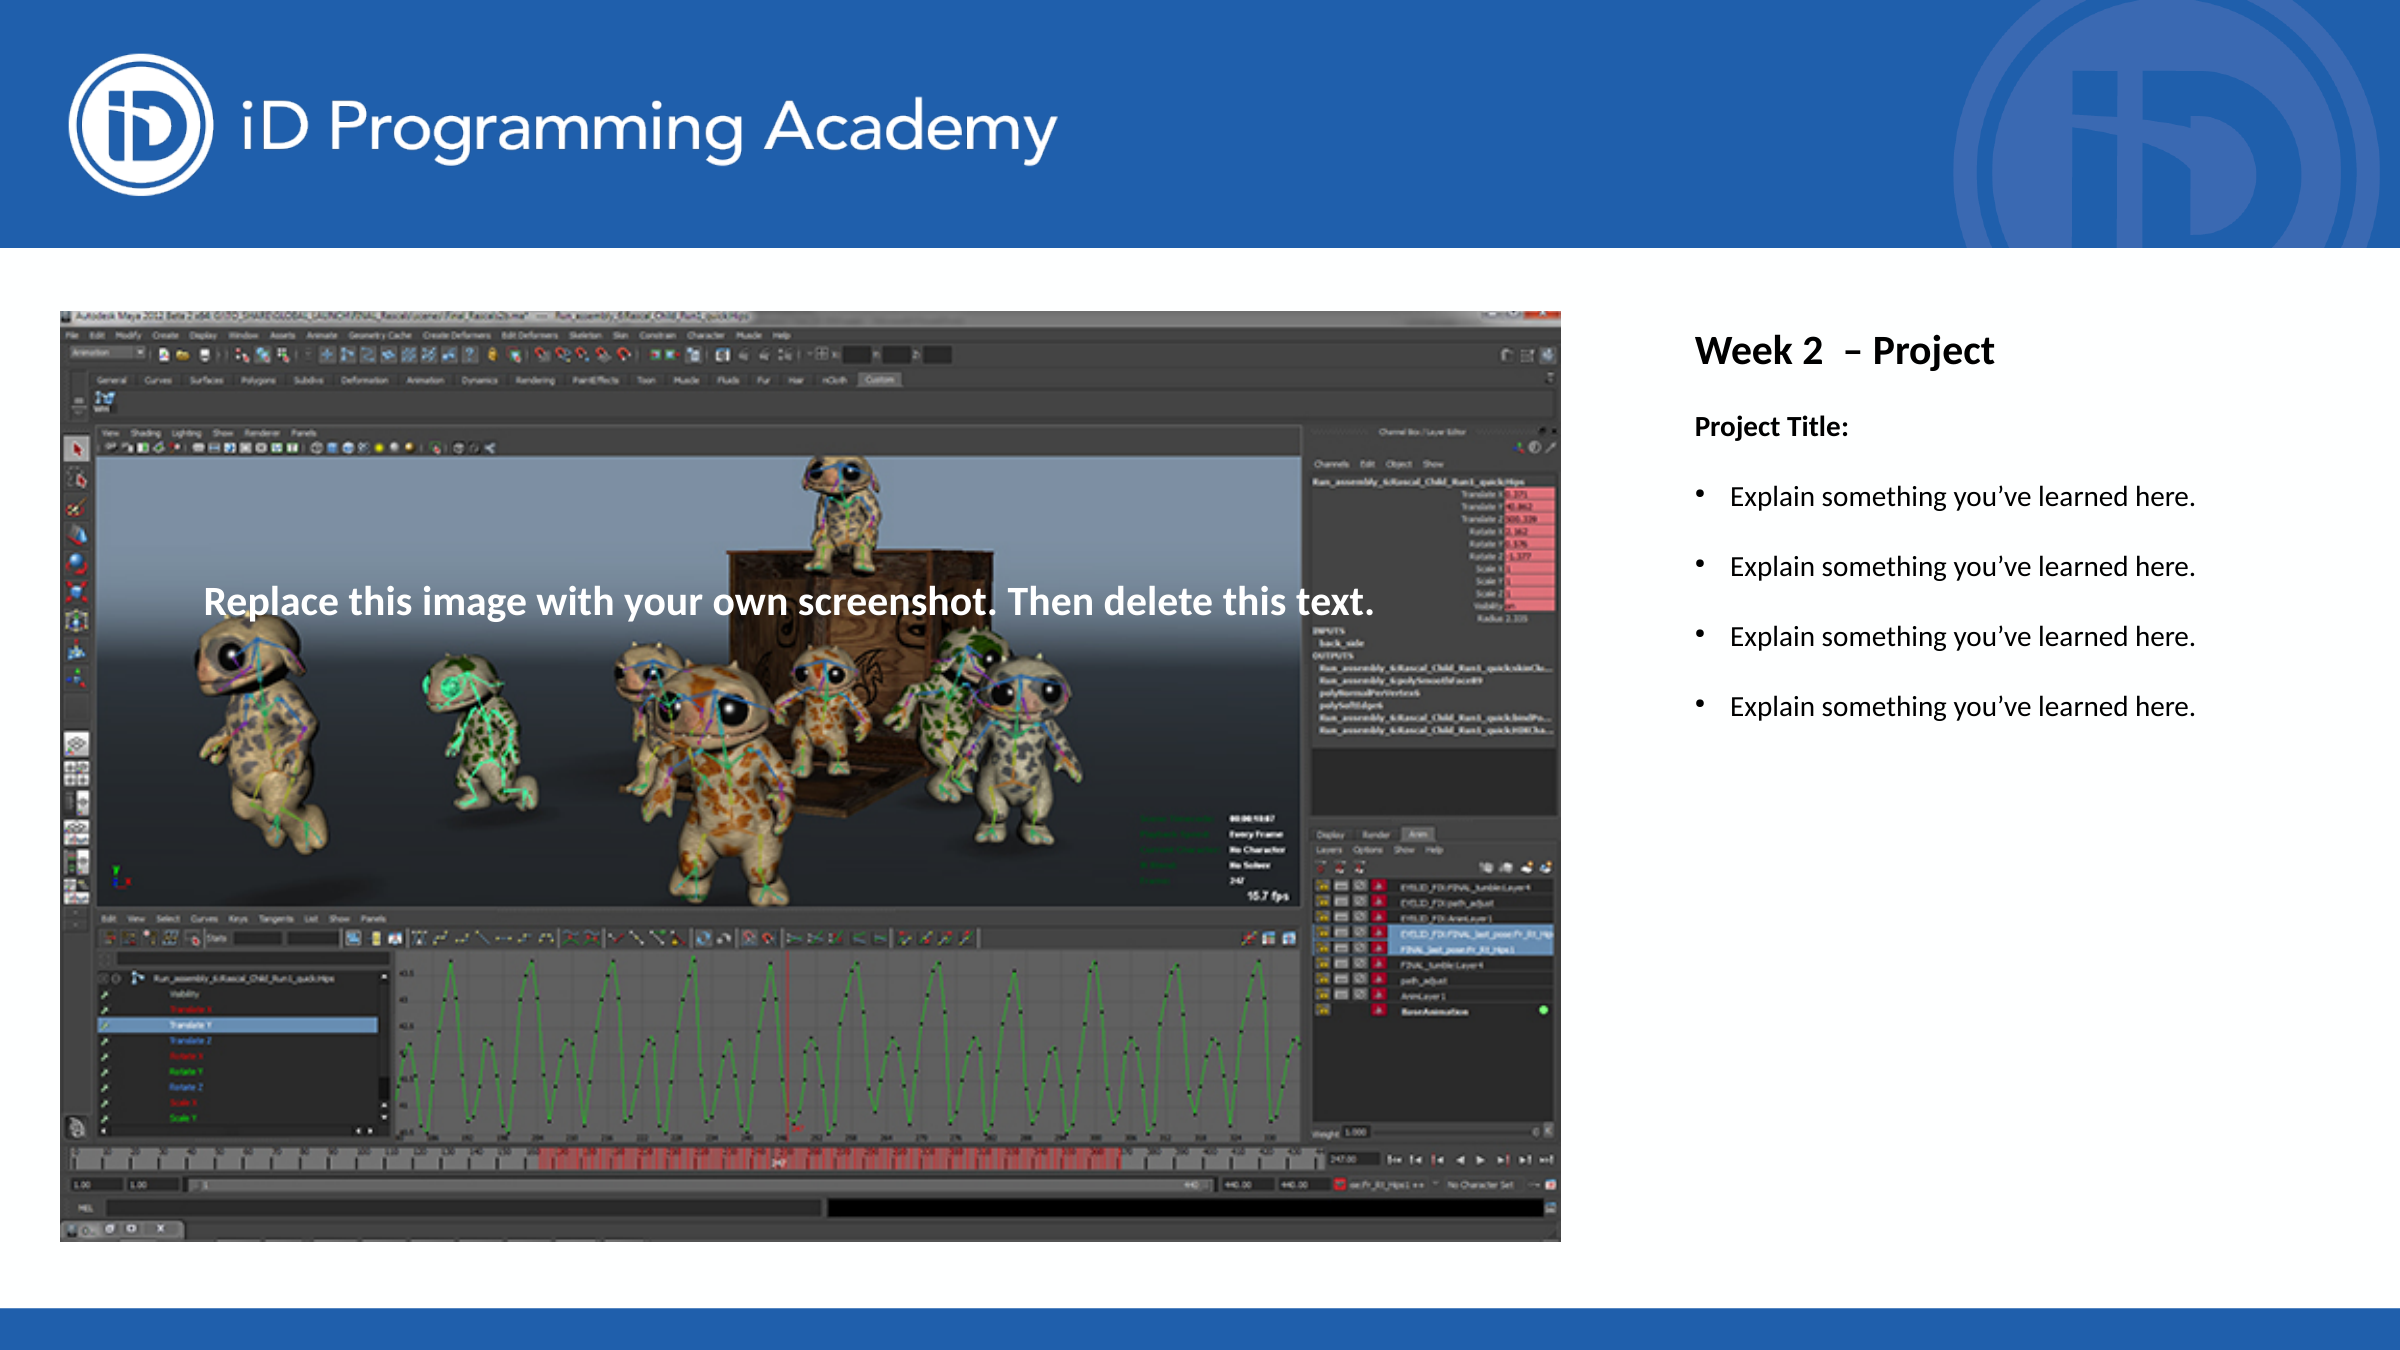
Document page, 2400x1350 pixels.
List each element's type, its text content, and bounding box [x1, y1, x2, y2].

text_box Replace this image with your own screenshot. Then delete this text. [139, 566, 1440, 682]
text_box Week 2 – Project Project Title: Explain something you’ve learned here. Explain something you’ve learned here. Explain something you’ve learned here. Explain something you’ve learned here. [1680, 315, 2400, 765]
picture [0, 0, 2400, 1350]
